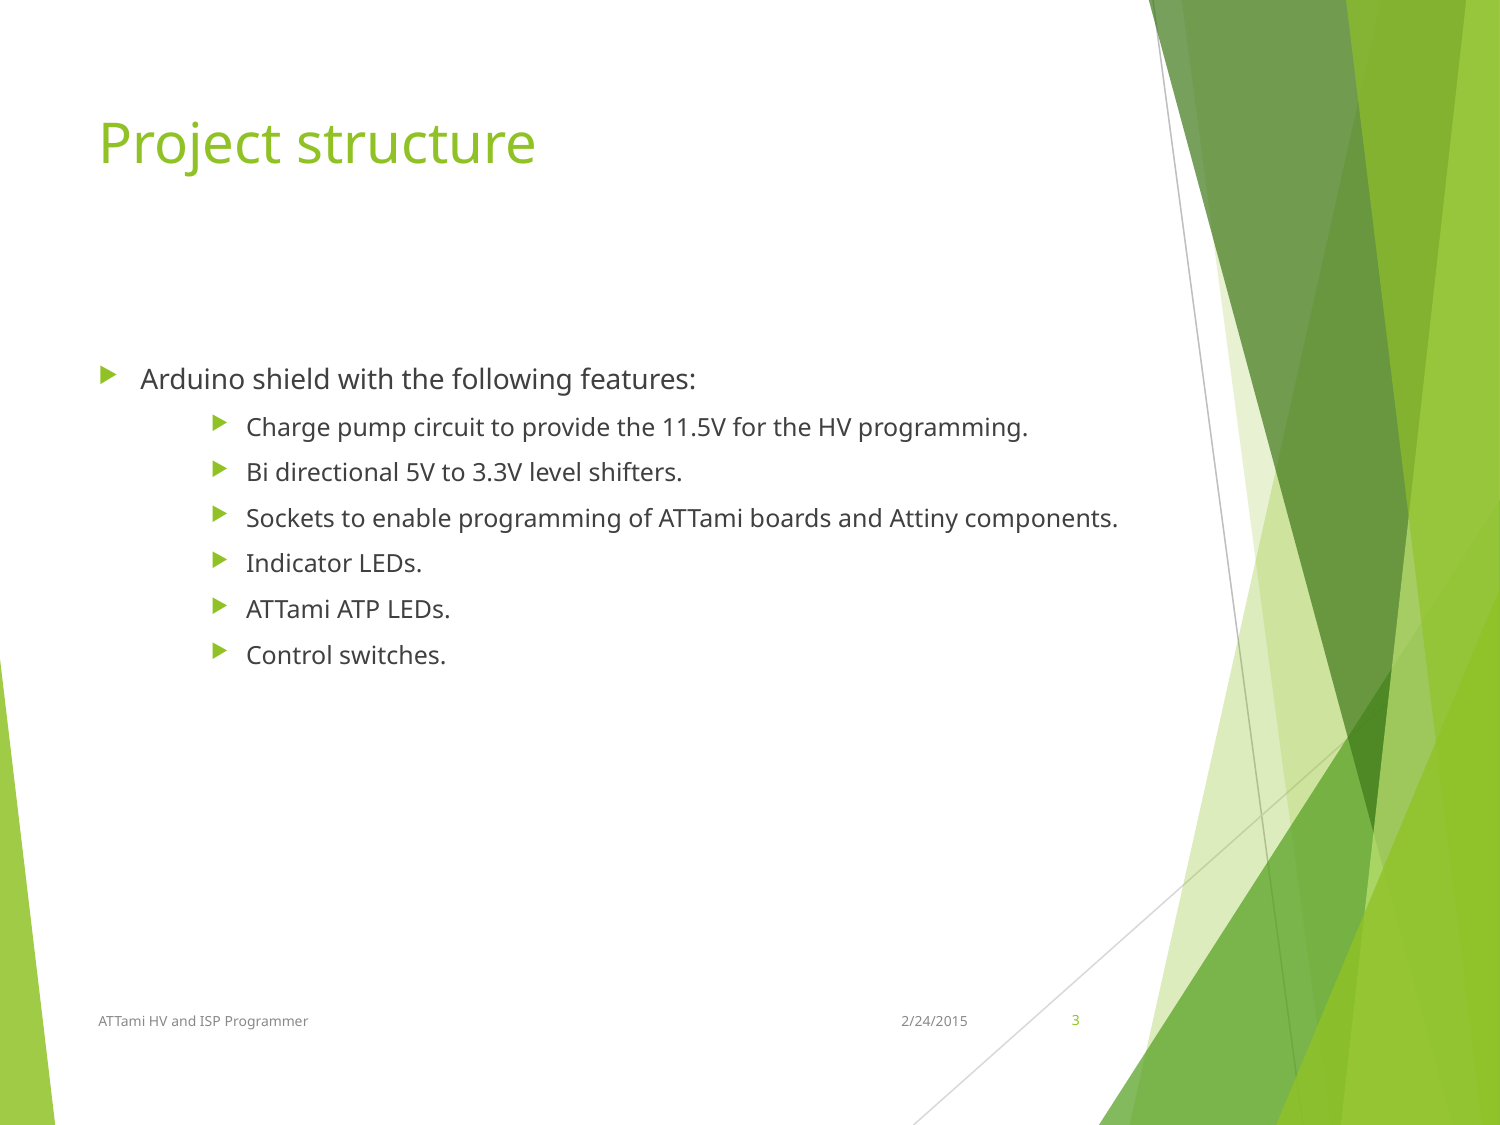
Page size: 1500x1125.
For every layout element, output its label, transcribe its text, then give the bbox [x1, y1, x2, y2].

text_box 2/24/2015 [886, 991, 999, 1051]
list Arduino shield with the following features: Charge pump circuit to provide the 11.5V for the HV programming. Bi directional 5V to 3.3V level shifters. Sockets to enable programming of ATTami boards and Attiny components. Indicator LEDs. ATTami ATP LEDs. Control switches. [83, 354, 1142, 992]
text_box ATTami HV and ISP Programmer [83, 991, 859, 1051]
title Project structure [83, 99, 1142, 317]
text_box [1056, 991, 1142, 1051]
